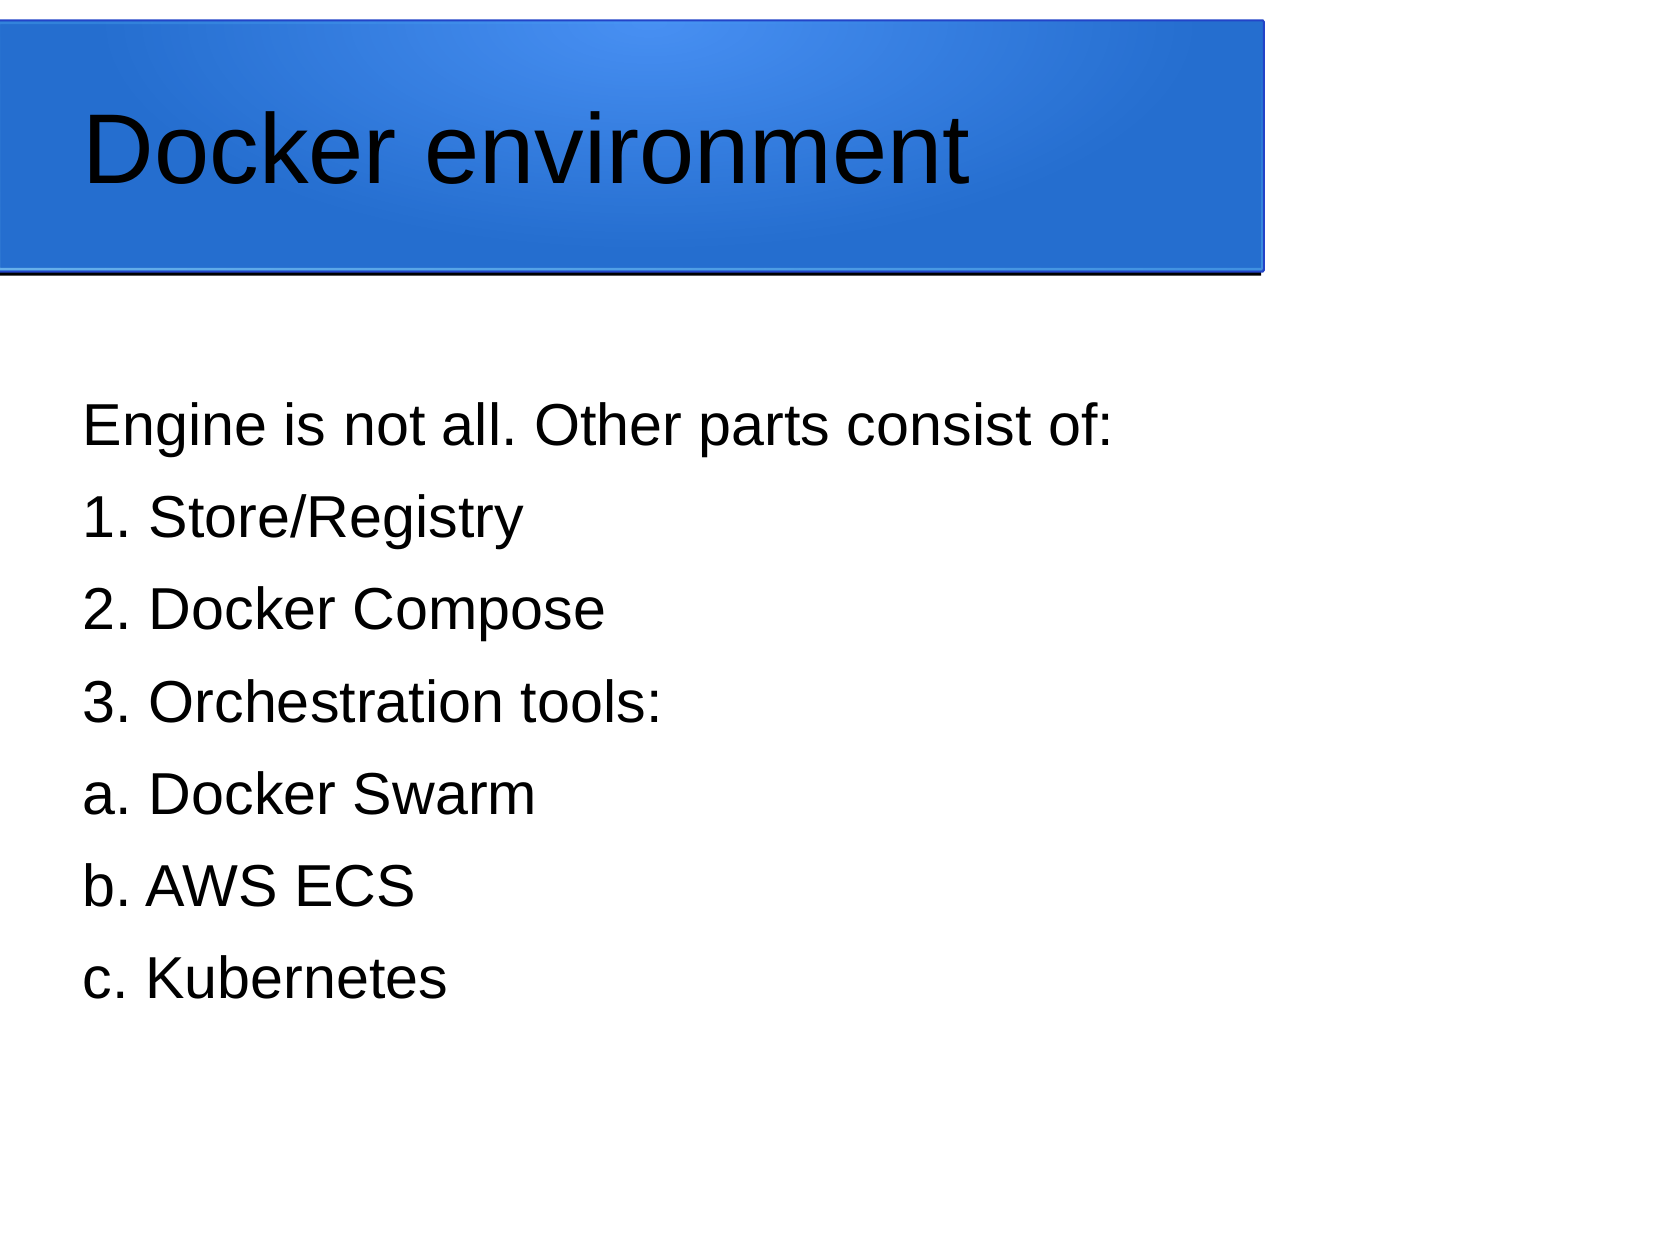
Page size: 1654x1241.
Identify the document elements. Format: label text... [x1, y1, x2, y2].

list Engine is not all. Other parts consist of: 1. Store/Registry 2. Docker Compose 3. Orchestration tools: a. Docker Swarm b. AWS ECS c. Kubernetes [82, 299, 1571, 1019]
title Docker environment [82, 47, 1235, 252]
